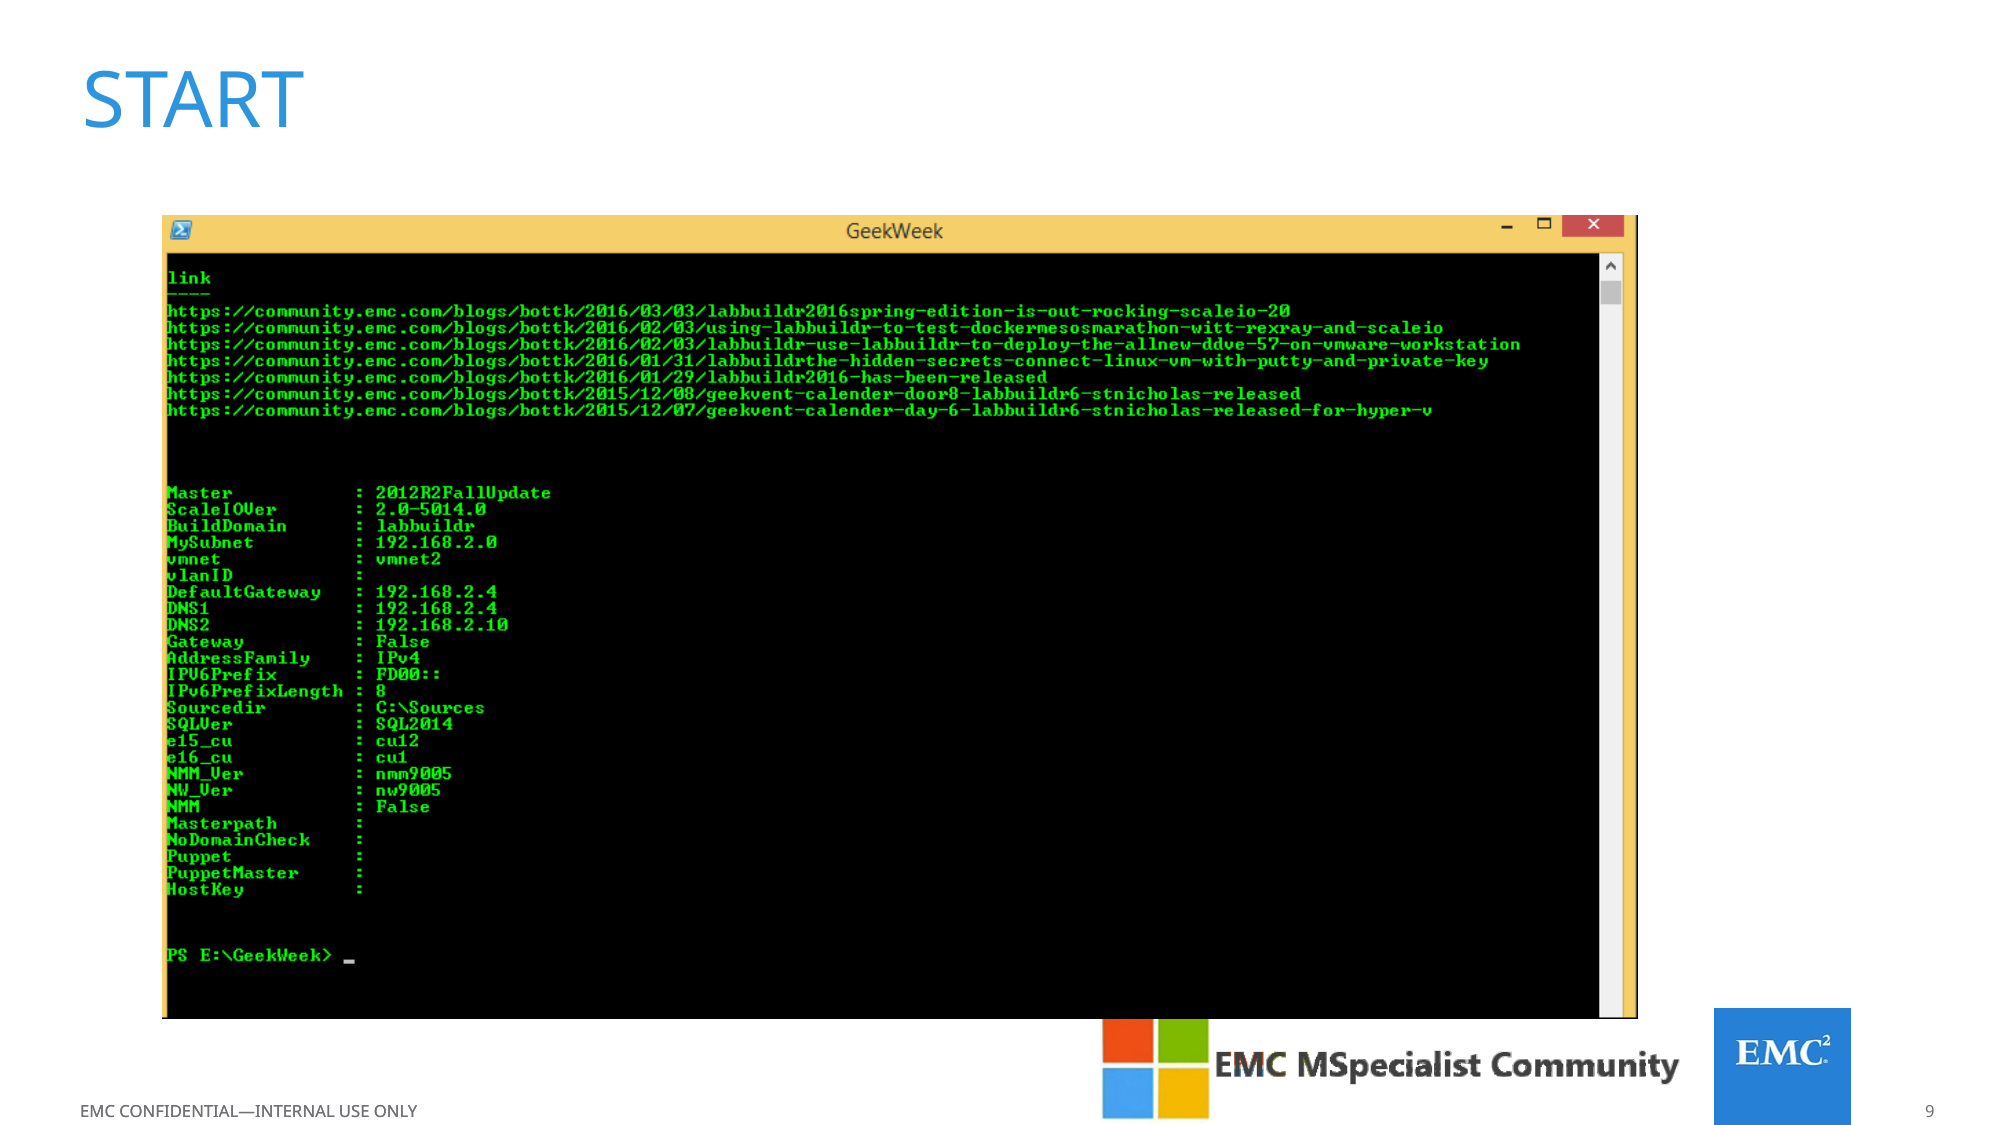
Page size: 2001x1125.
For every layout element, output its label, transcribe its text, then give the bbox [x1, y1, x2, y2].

picture [162, 215, 1638, 1019]
title Start [82, 50, 1933, 144]
